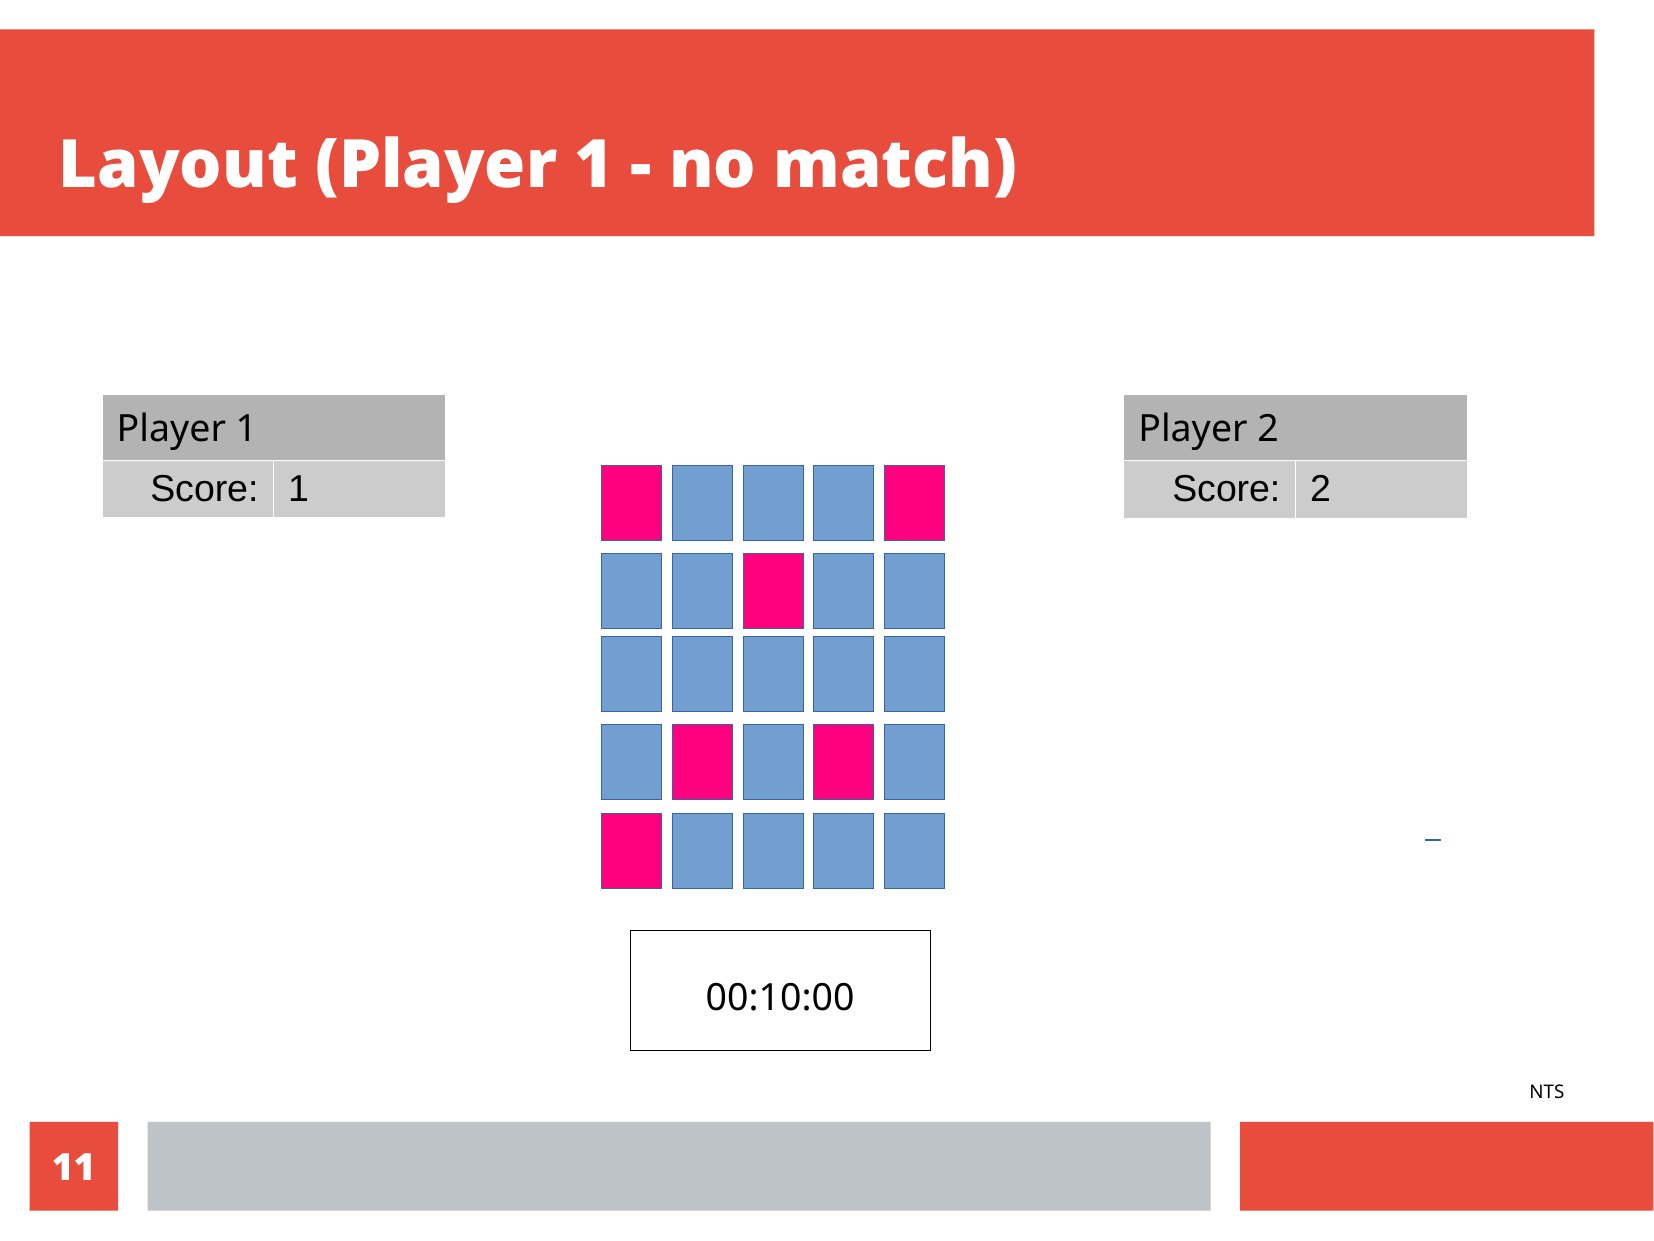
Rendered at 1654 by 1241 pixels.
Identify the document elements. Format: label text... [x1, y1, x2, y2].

text_box [672, 813, 733, 889]
text_box [672, 553, 733, 629]
text_box 00:10:00 [630, 963, 931, 1024]
text_box [601, 465, 662, 541]
table_cell 2 [1296, 461, 1467, 518]
table_cell Score: [103, 461, 273, 517]
text_box [601, 813, 662, 889]
text_box [813, 724, 874, 800]
text_box [601, 724, 662, 800]
text_box [884, 724, 945, 800]
text_box [743, 636, 804, 712]
text_box [630, 1024, 931, 1051]
text_box [813, 636, 874, 712]
text_box [813, 553, 874, 629]
text_box [813, 465, 874, 541]
text_box [743, 553, 804, 629]
text_box [743, 813, 804, 889]
table_header Player 1 [103, 395, 445, 460]
text_box [743, 465, 804, 541]
text_box [884, 813, 945, 889]
text_box [672, 465, 733, 541]
text_box [601, 553, 662, 629]
table_header Player 2 [1124, 395, 1467, 460]
title Layout (Player 1 - no match) [59, 58, 1595, 207]
text_box [601, 636, 662, 712]
text_box [672, 636, 733, 712]
text_box [884, 553, 945, 629]
table_cell 1 [274, 461, 445, 517]
text_box [884, 636, 945, 712]
table_cell Score: [1124, 461, 1295, 518]
text_box NTS [1514, 1070, 1635, 1108]
text_box [743, 724, 804, 800]
text_box [884, 465, 945, 541]
text_box [630, 930, 931, 963]
text_box [813, 813, 874, 889]
text_box [672, 724, 733, 800]
